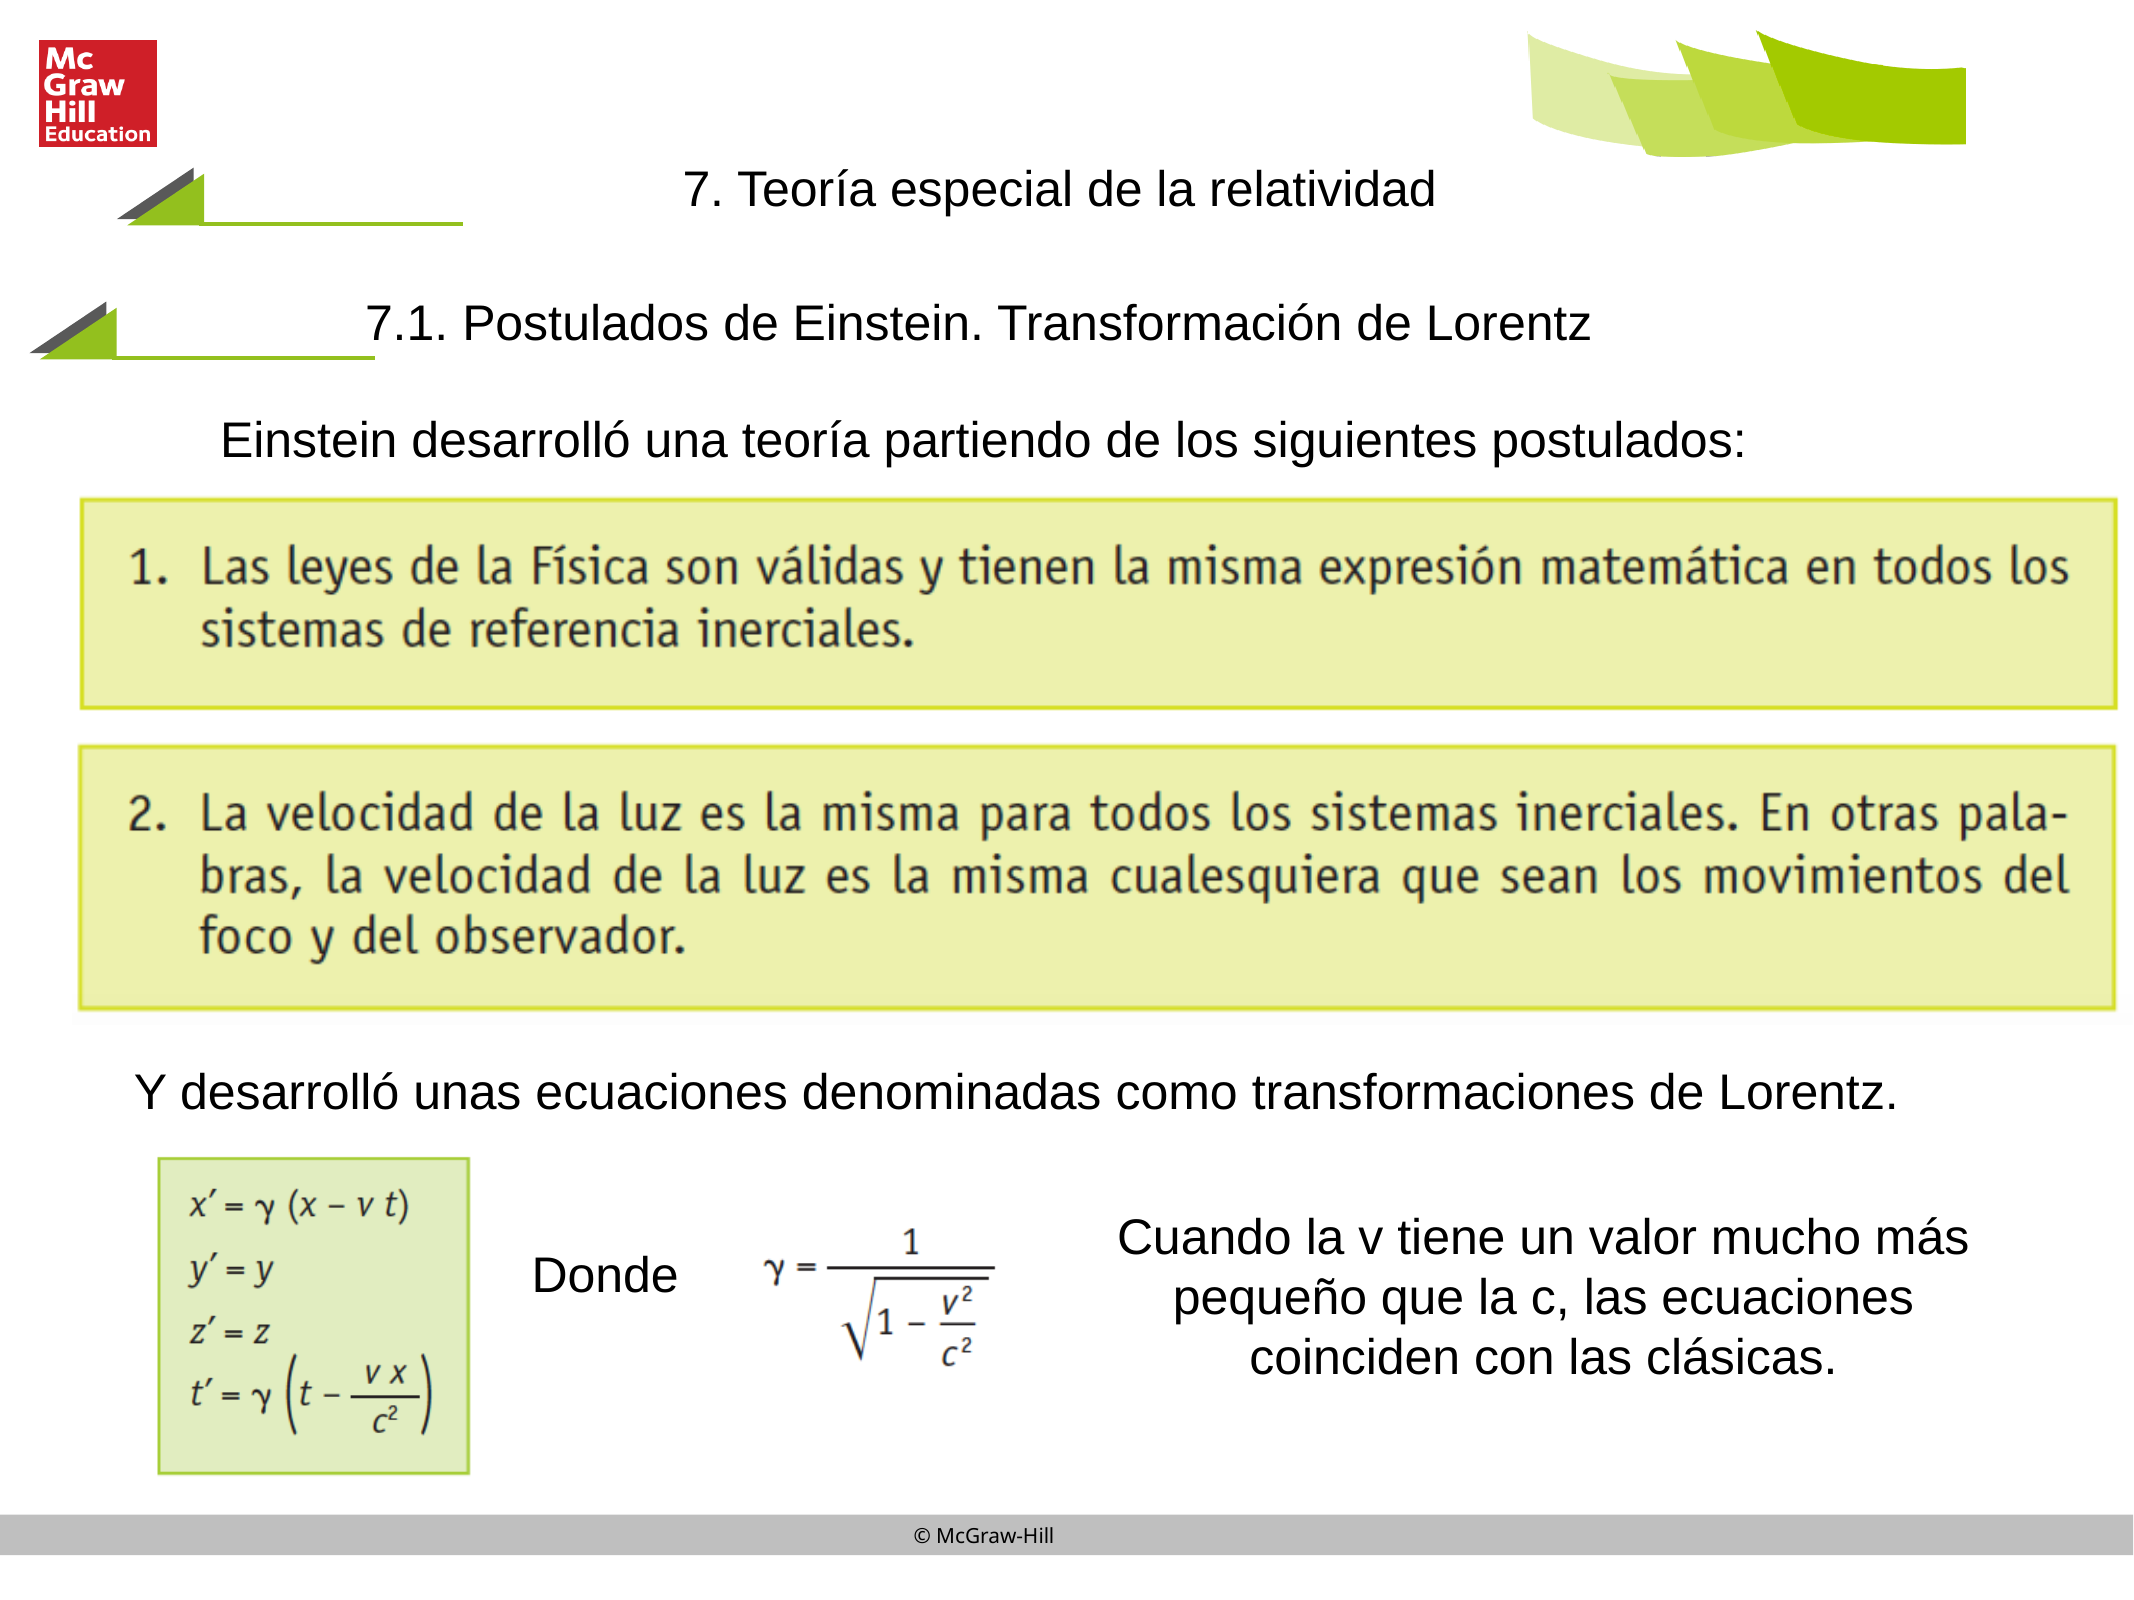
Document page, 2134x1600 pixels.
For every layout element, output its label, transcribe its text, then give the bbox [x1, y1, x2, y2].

text_box Cuando la v tiene un valor mucho más pequeño que la c, las ecuaciones coinciden con las clásicas. [1096, 1195, 1991, 1393]
text_box Einstein desarrolló una teoría partiendo de los siguientes postulados: [129, 399, 1839, 477]
picture [70, 484, 2134, 723]
picture [1387, 30, 1966, 157]
text_box © McGraw-Hill [707, 1514, 1261, 1555]
picture [72, 731, 2134, 1026]
text_box [29, 301, 117, 360]
picture [39, 40, 157, 147]
text_box 7.1. Postulados de Einstein. Transformación de Lorentz [124, 282, 1834, 359]
text_box [0, 1514, 2134, 1556]
picture [735, 1197, 1033, 1392]
picture [152, 1153, 482, 1485]
text_box 7. Teoría especial de la relatividad [212, 148, 1922, 225]
text_box [116, 167, 205, 226]
text_box Donde [444, 1234, 780, 1311]
text_box Y desarrolló unas ecuaciones denominadas como transformaciones de Lorentz. [102, 1050, 1932, 1128]
